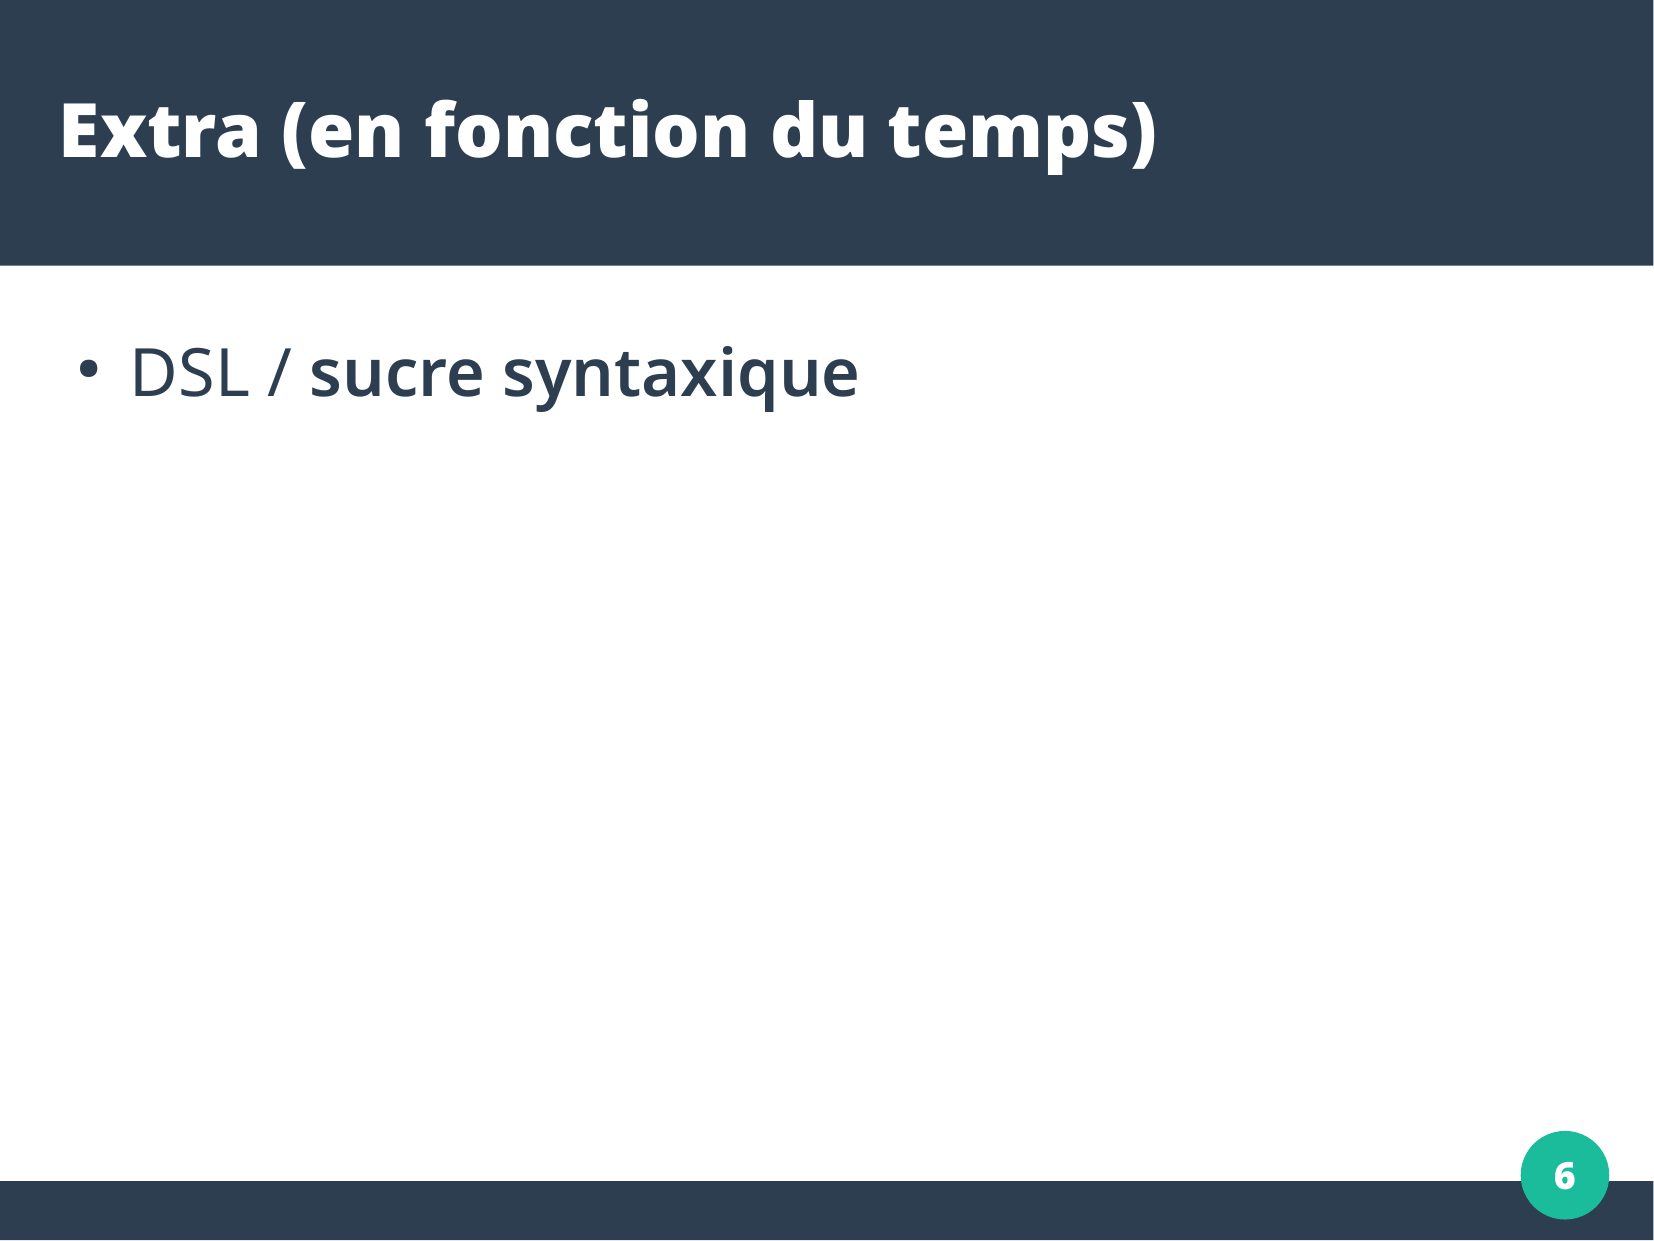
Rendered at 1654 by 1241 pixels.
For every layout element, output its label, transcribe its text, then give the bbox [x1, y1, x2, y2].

title Extra (en fonction du temps) [59, 49, 1595, 207]
list DSL / sucre syntaxique [59, 324, 1595, 1152]
